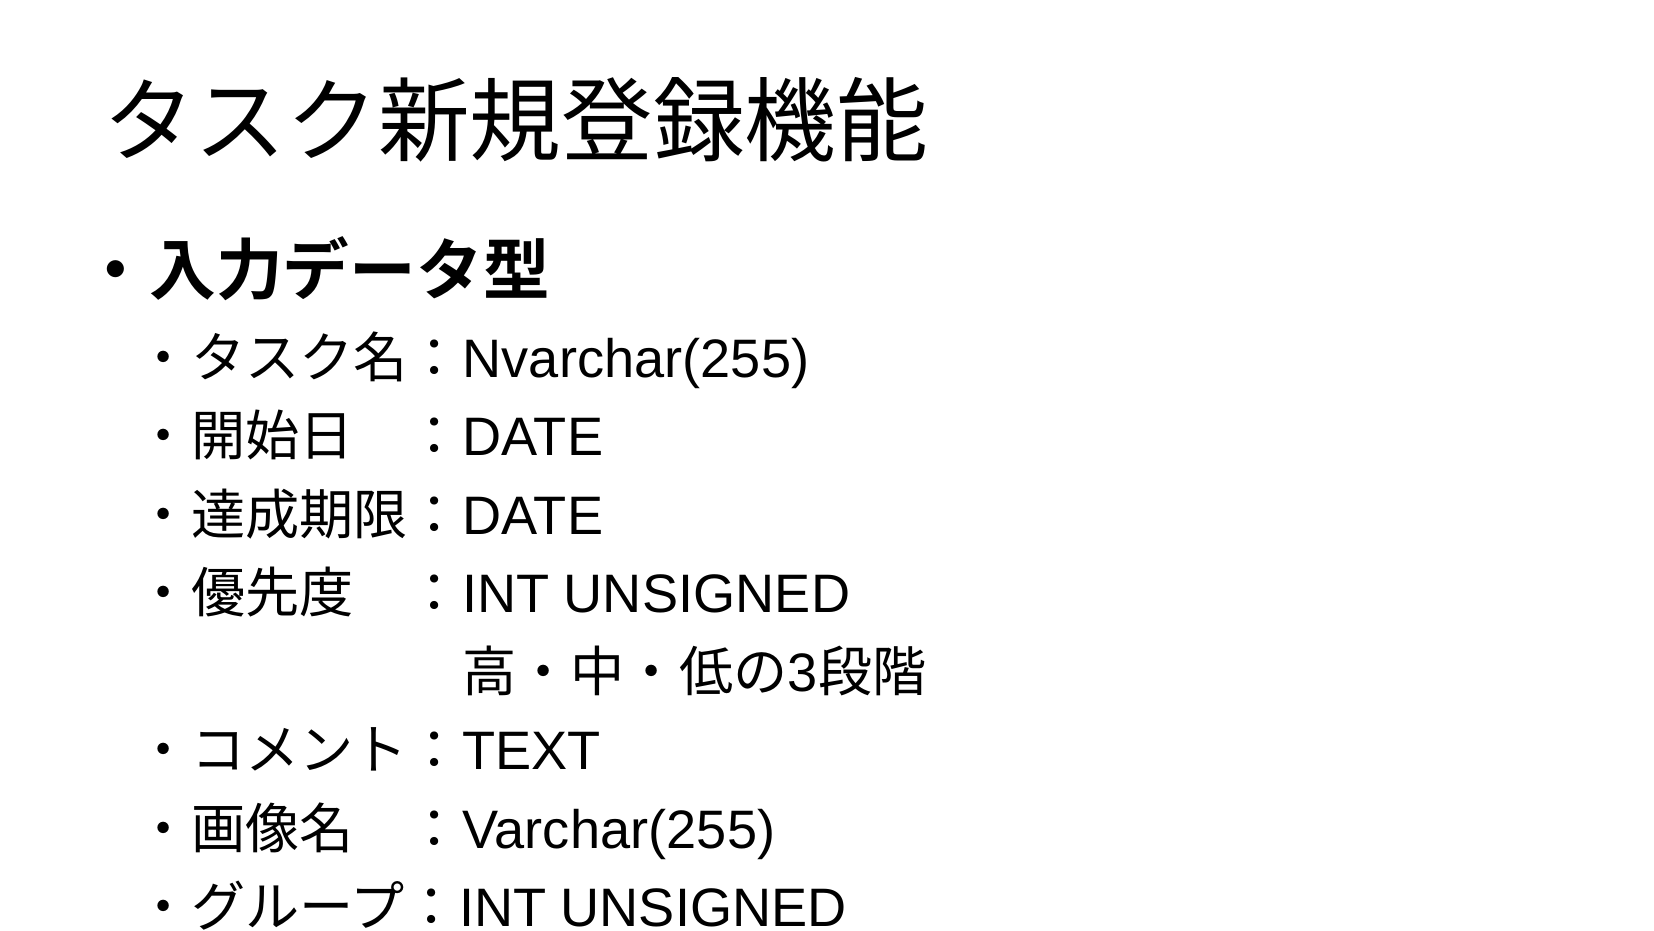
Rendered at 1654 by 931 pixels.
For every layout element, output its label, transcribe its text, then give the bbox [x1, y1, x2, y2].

subtitle ・入力データ型 ・タスク名：Nvarchar(255) ・開始日 ：DATE ・達成期限：DATE ・優先度 ：INT UNSIGNED 高・中・低の3段階 ・コメント：TEXT ・画像名 ：Varchar(255) ・グループ：INT UNSIGNED 仕事・学校・趣味・約束の４種 [82, 217, 1571, 839]
title タスク新規登録機能 [82, 37, 1571, 193]
